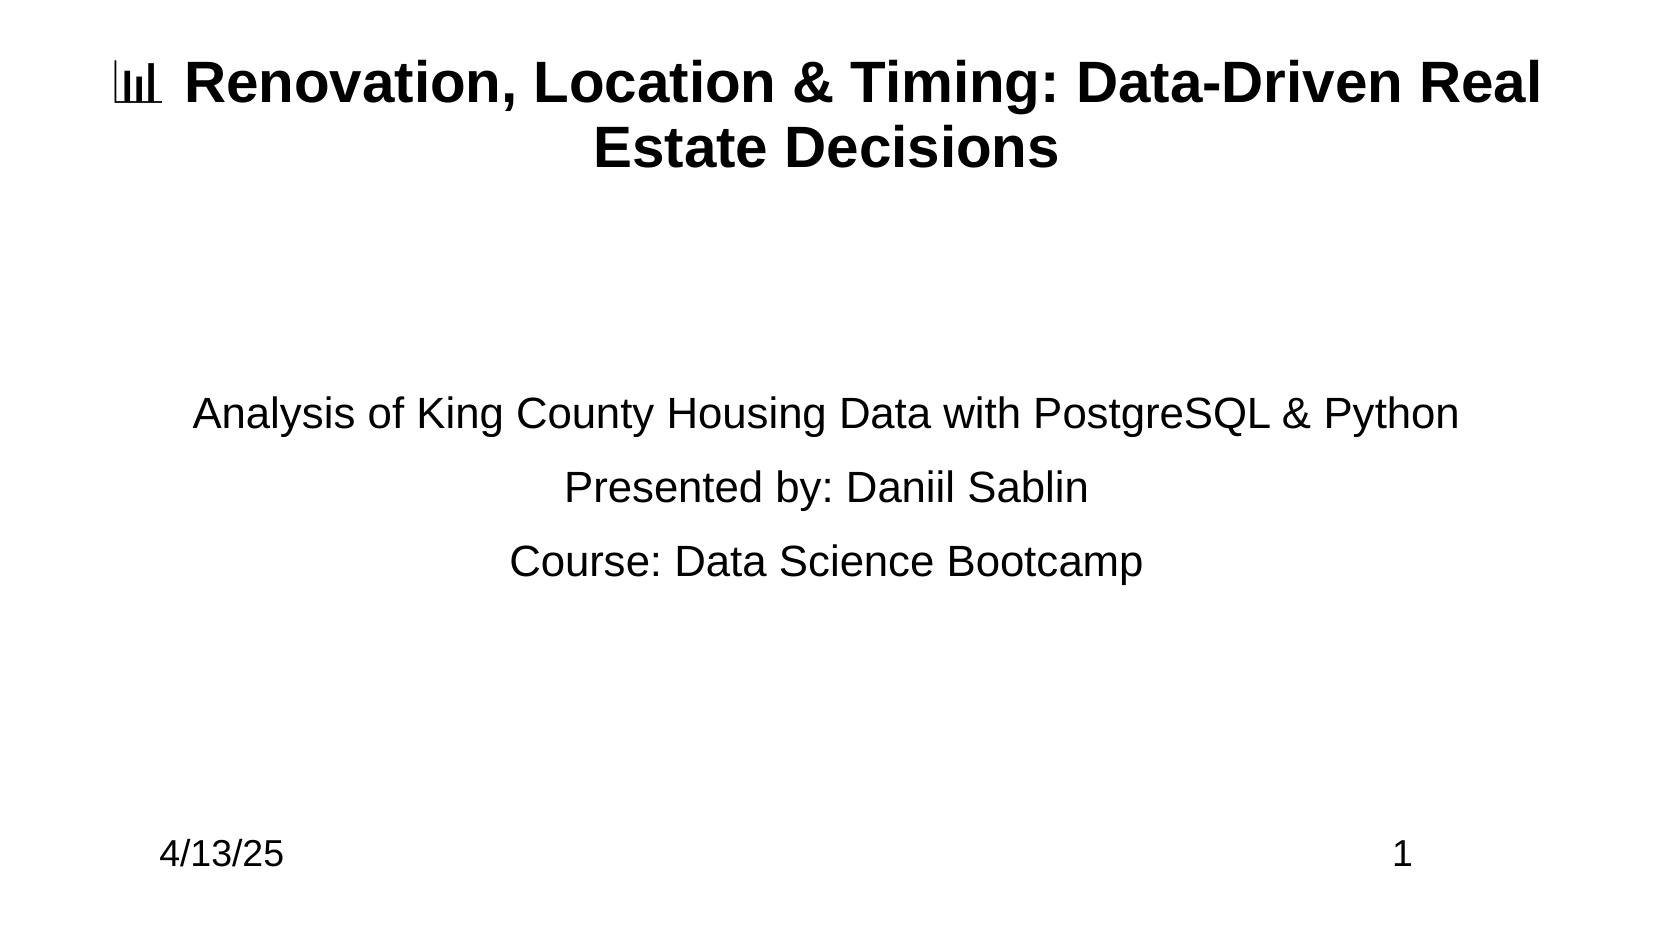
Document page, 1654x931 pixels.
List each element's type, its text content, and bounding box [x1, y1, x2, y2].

subtitle Analysis of King County Housing Data with PostgreSQL & Python Presented by: Daniil Sablin Course: Data Science Bootcamp [82, 217, 1571, 758]
title 📊 Renovation, Location & Timing: Data-Driven Real Estate Decisions [82, 37, 1571, 193]
